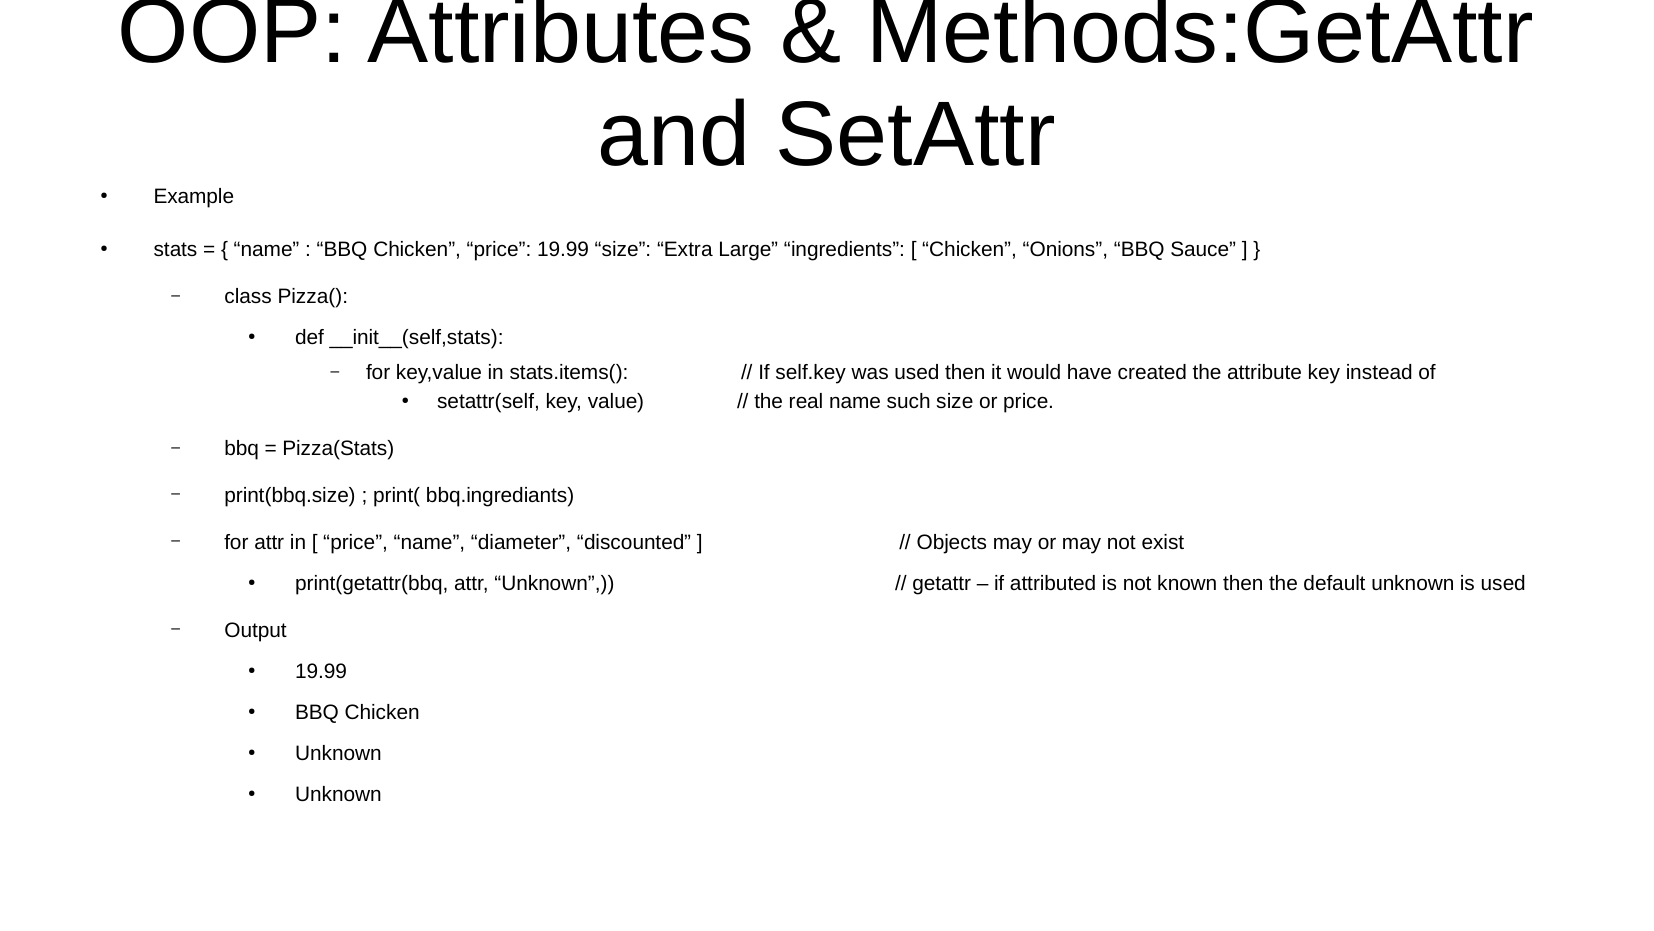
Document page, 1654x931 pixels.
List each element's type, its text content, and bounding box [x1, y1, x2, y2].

title OOP: Attributes & Methods:GetAttr and SetAttr [82, 0, 1571, 185]
list Example stats = { “name” : “BBQ Chicken”, “price”: 19.99 “size”: “Extra Large” “ingredients”: [ “Chicken”, “Onions”, “BBQ Sauce” ] } class Pizza(): def __init__(self,stats): for key,value in stats.items(): // If self.key was used then it would have created the attribute key instead of setattr(self, key, value) // the real name such size or price. bbq = Pizza(Stats) print(bbq.size) ; print( bbq.ingrediants) for attr in [ “price”, “name”, “diameter”, “discounted” ] // Objects may or may not exist print(getattr(bbq, attr, “Unknown”,)) // getattr – if attributed is not known then the default unknown is used Output 19.99 BBQ Chicken Unknown Unknown [82, 185, 1571, 931]
